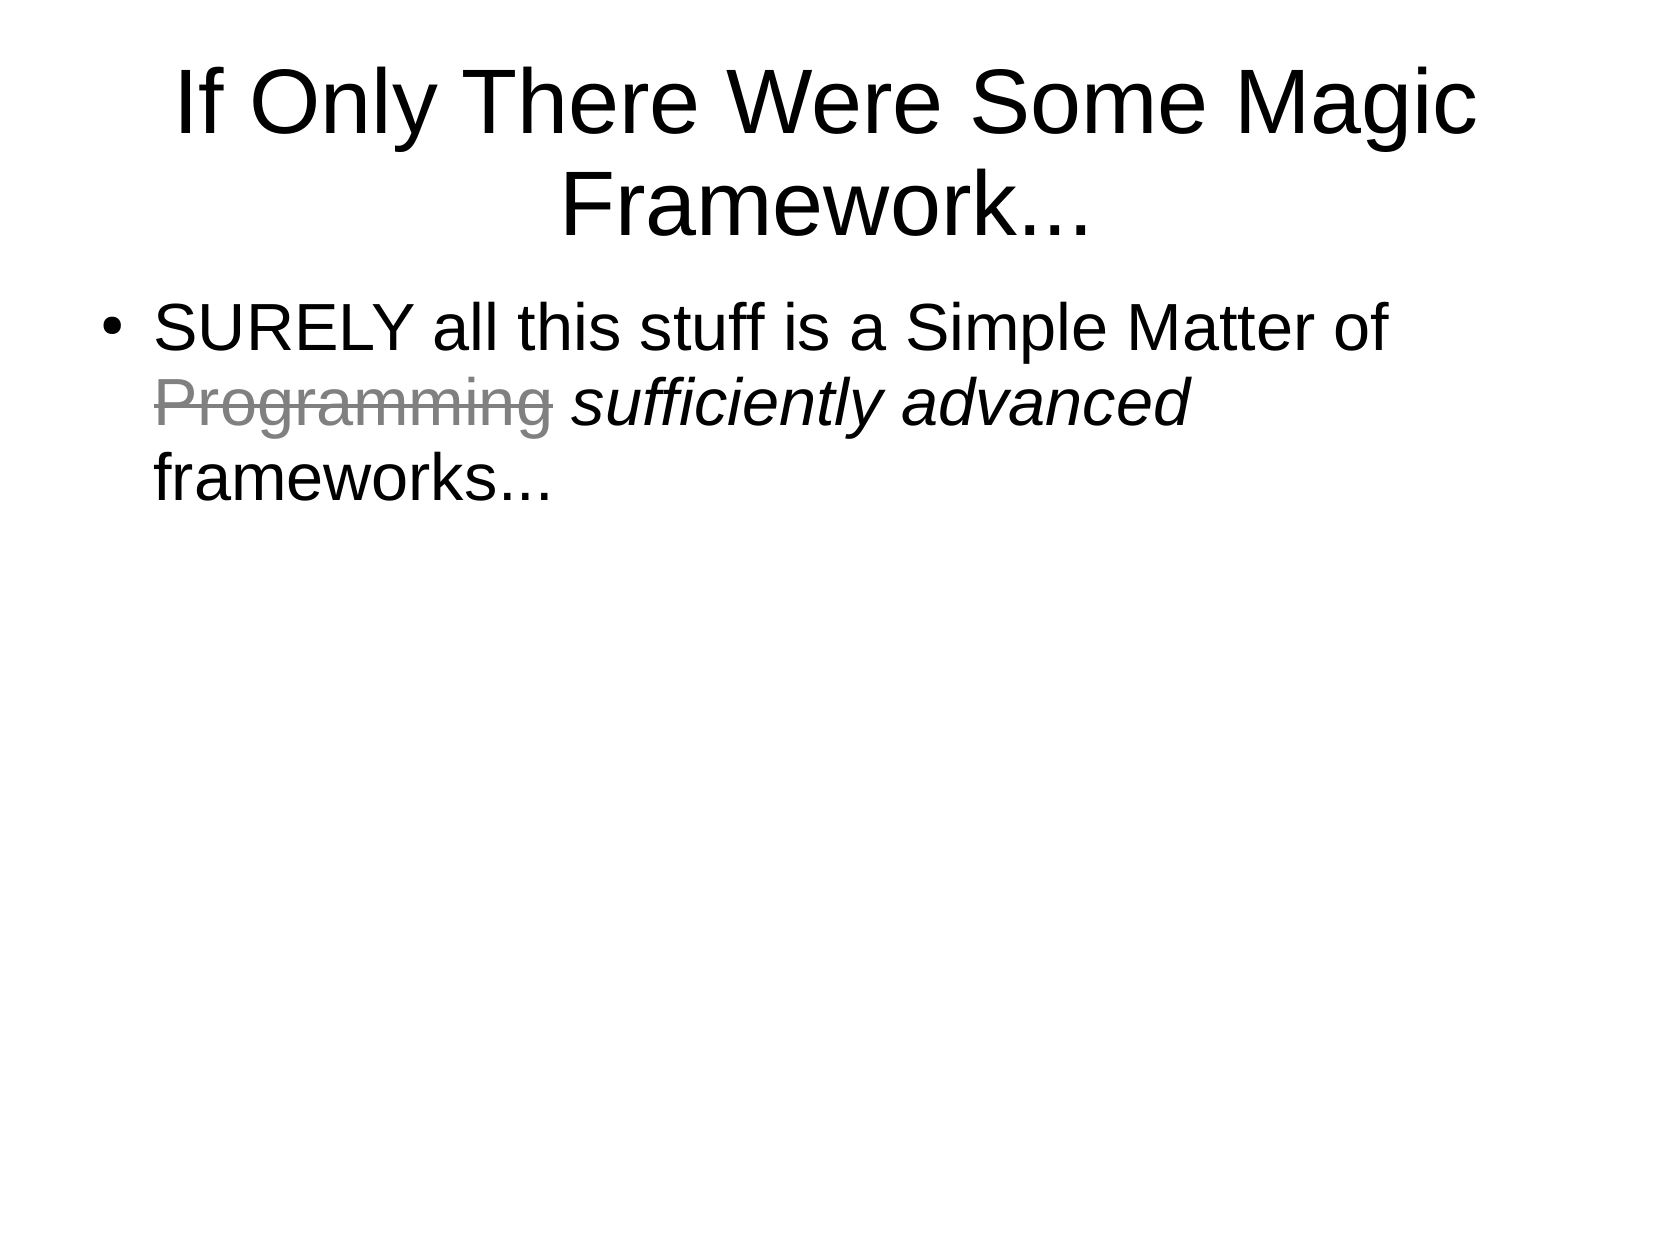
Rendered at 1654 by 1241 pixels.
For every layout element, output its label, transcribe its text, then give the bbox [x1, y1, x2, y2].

list SURELY all this stuff is a Simple Matter of Programming sufficiently advanced frameworks... [82, 290, 1571, 1010]
title If Only There Were Some Magic Framework... [82, 49, 1571, 257]
